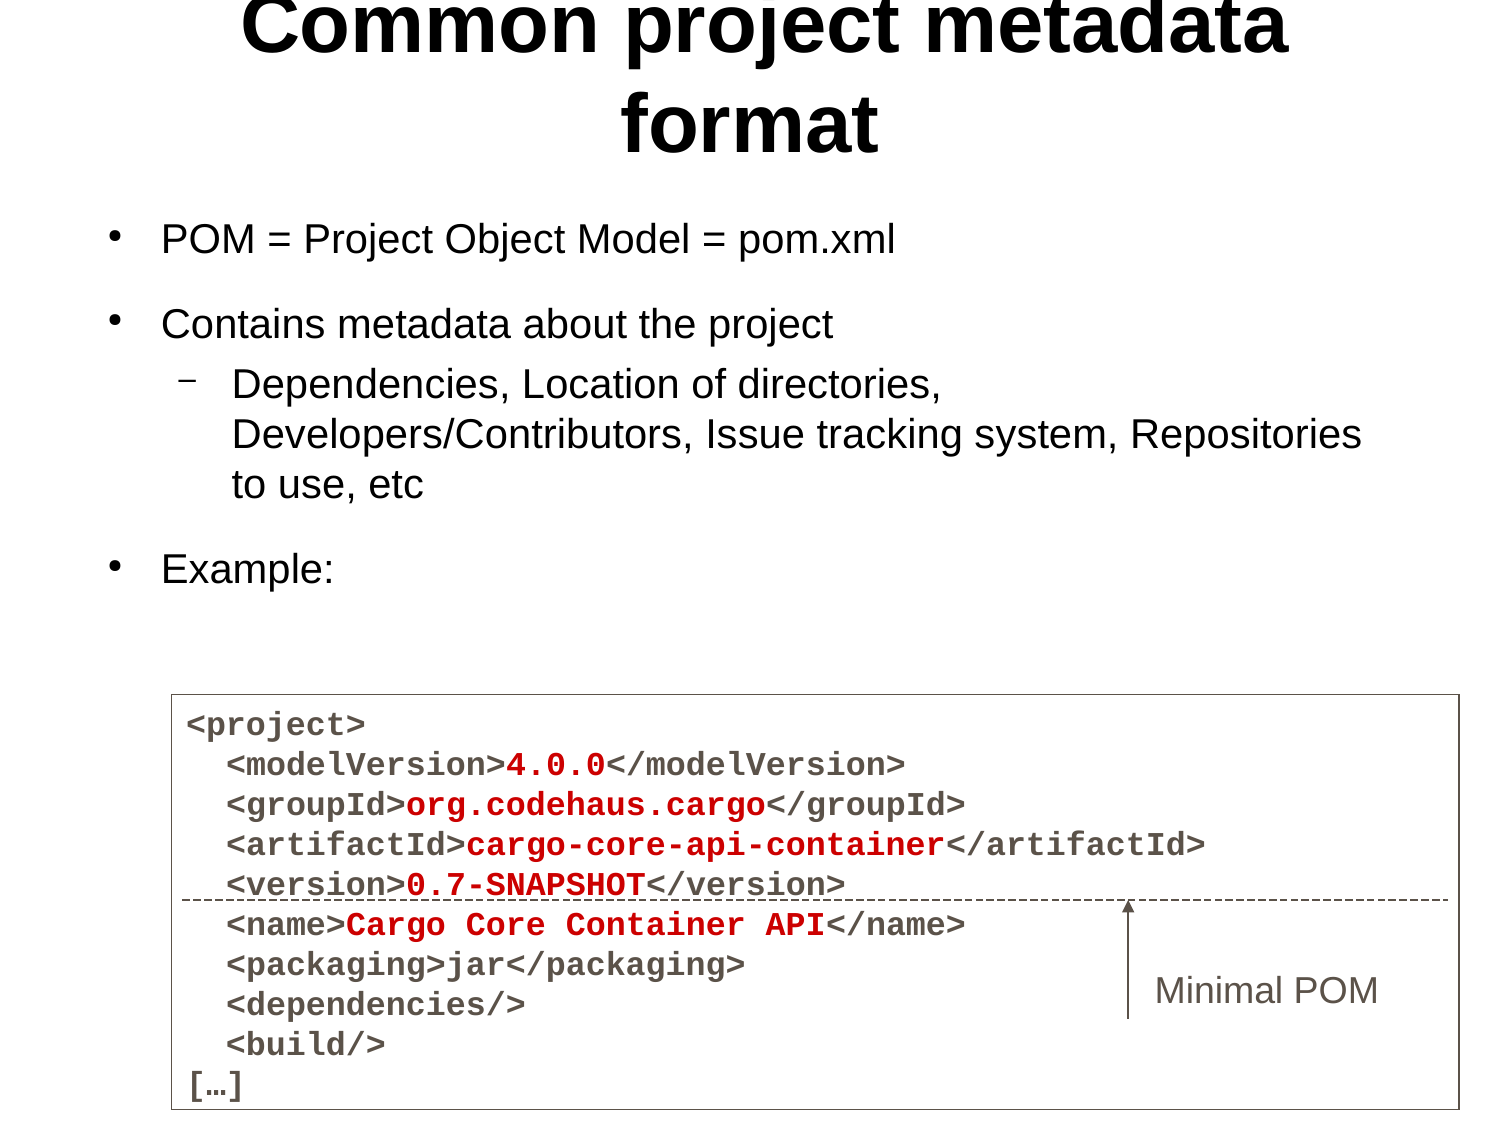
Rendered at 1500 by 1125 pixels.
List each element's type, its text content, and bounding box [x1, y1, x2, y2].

list POM = Project Object Model = pom.xml Contains metadata about the project Dependencies, Location of directories, Developers/Contributors, Issue tracking system, Repositories to use, etc Example: [75, 204, 1395, 1075]
title Common project metadata format [75, 44, 1425, 177]
text_box <project> <modelVersion>4.0.0</modelVersion> <groupId>org.codehaus.cargo</groupId> <artifactId>cargo-core-api-container</artifactId> <version>0.7-SNAPSHOT</version> <name>Cargo Core Container API</name> <packaging>jar</packaging> <dependencies/> <build/> […] [171, 694, 1459, 1110]
text_box Minimal POM [1139, 957, 1400, 1019]
